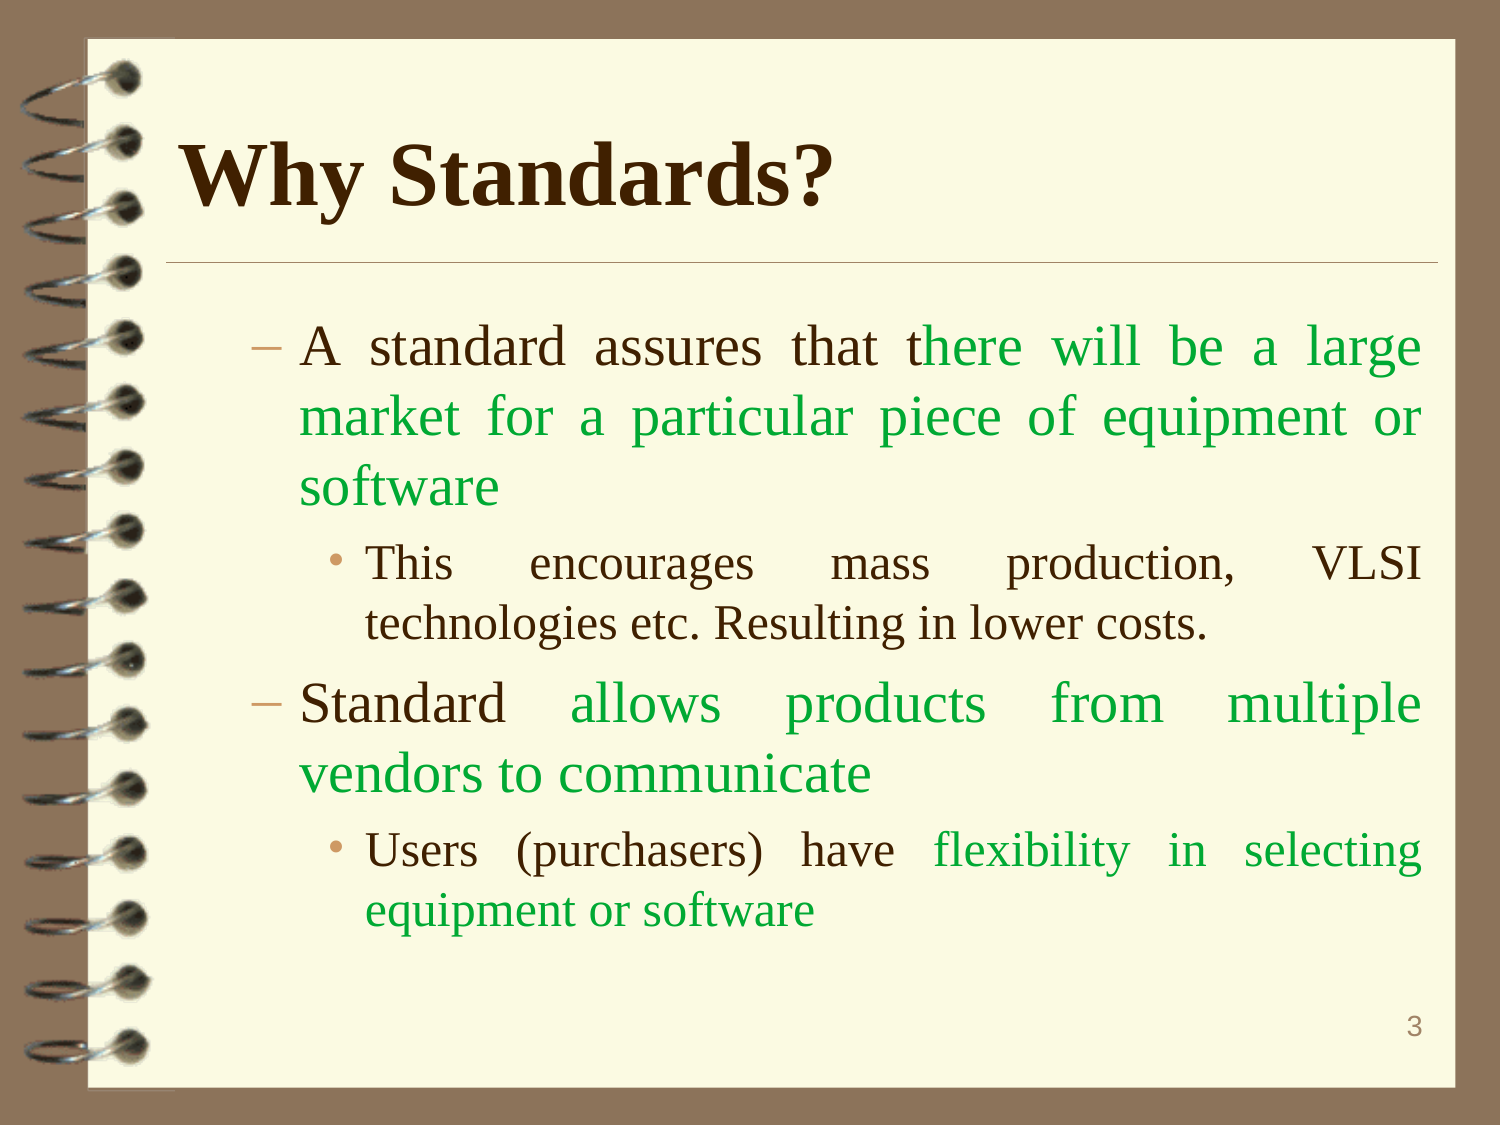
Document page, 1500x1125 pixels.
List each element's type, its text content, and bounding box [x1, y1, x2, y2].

title Why Standards? [162, 74, 1438, 263]
picture [0, 0, 175, 1125]
list A standard assures that there will be a large market for a particular piece of equipment or software This encourages mass production, VLSI technologies etc. Resulting in lower costs. Standard allows products from multiple vendors to communicate Users (purchasers) have flexibility in selecting equipment or software [162, 299, 1438, 976]
